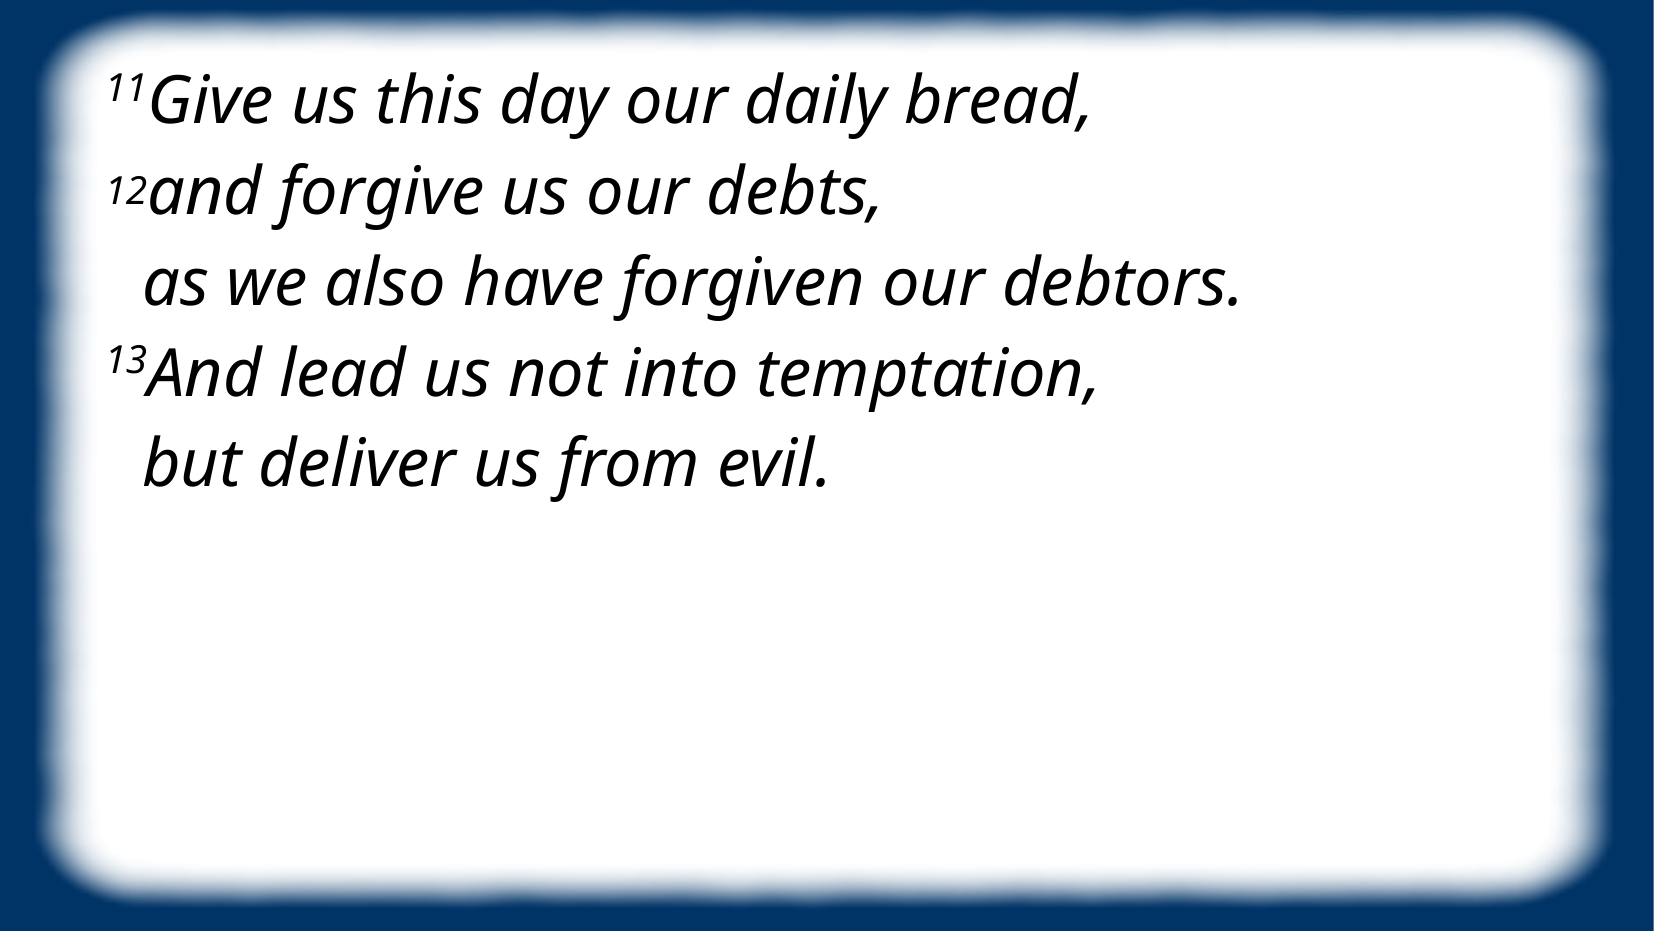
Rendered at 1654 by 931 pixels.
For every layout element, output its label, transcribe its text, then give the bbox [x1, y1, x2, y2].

text_box 11Give us this day our daily bread, 12and forgive us our debts, as we also have forgiven our debtors. 13And lead us not into temptation, but deliver us from evil. [90, 45, 1561, 504]
picture [0, 0, 1654, 931]
